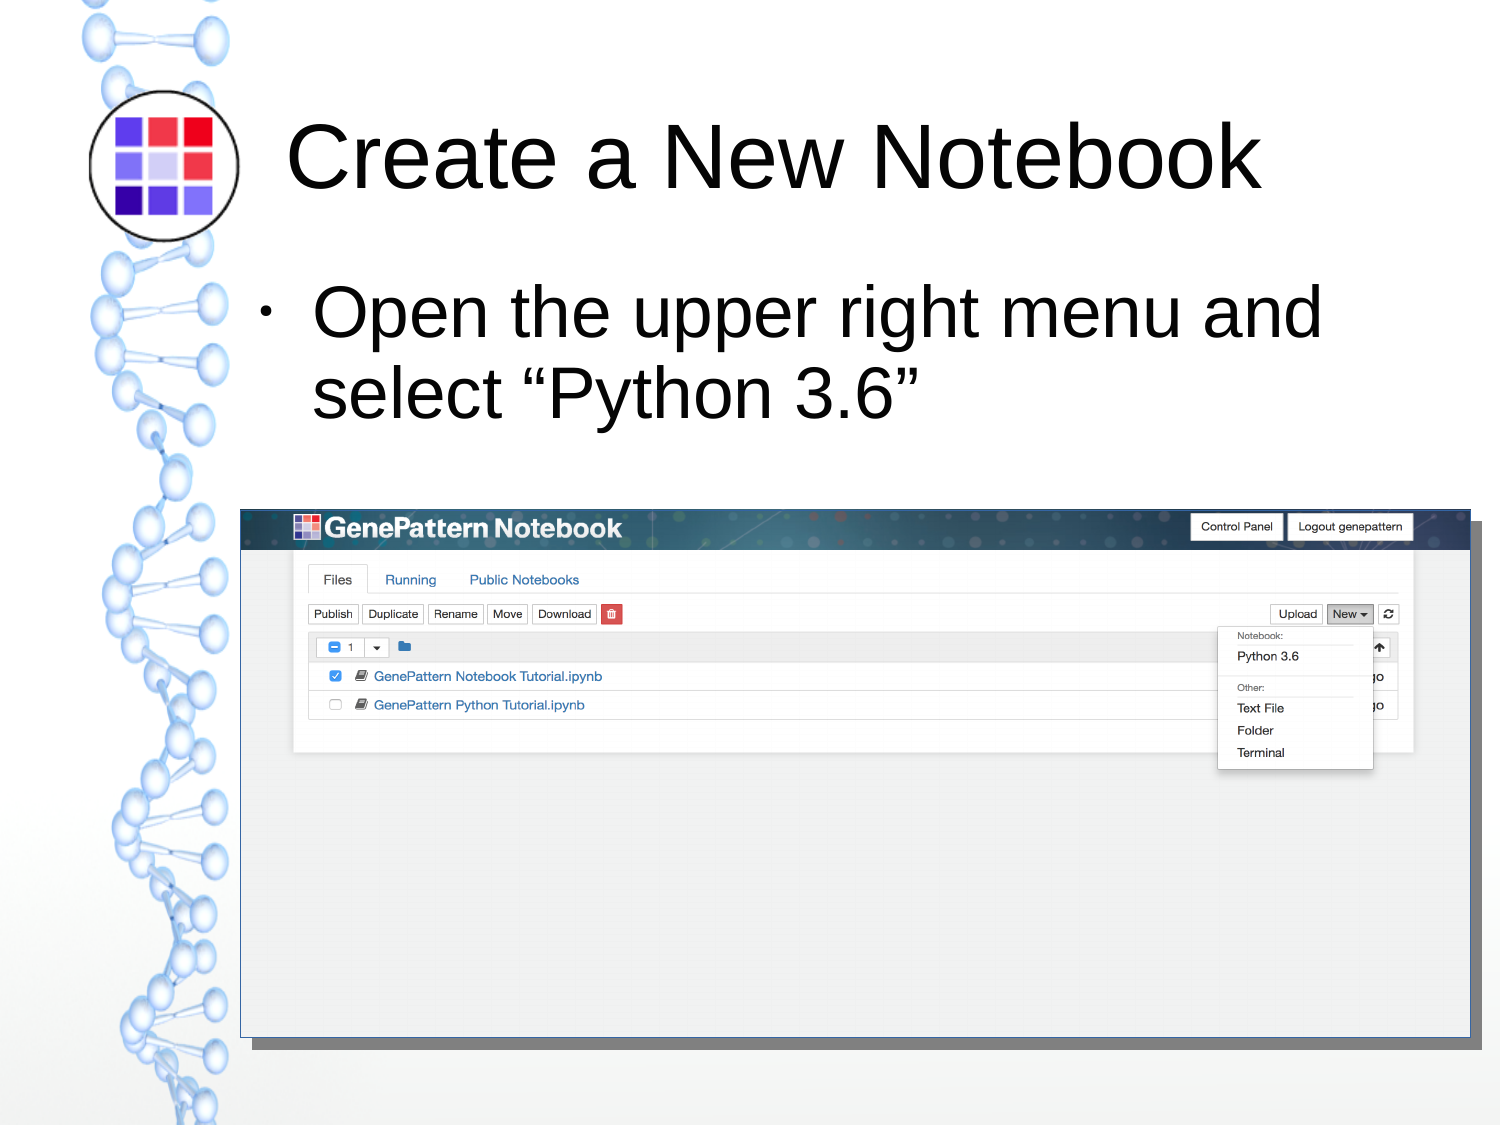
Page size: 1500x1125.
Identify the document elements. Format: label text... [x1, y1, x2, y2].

list Open the upper right menu and select “Python 3.6” [241, 271, 1447, 924]
picture [0, 0, 1500, 1125]
title Create a New Notebook [285, 36, 1426, 271]
